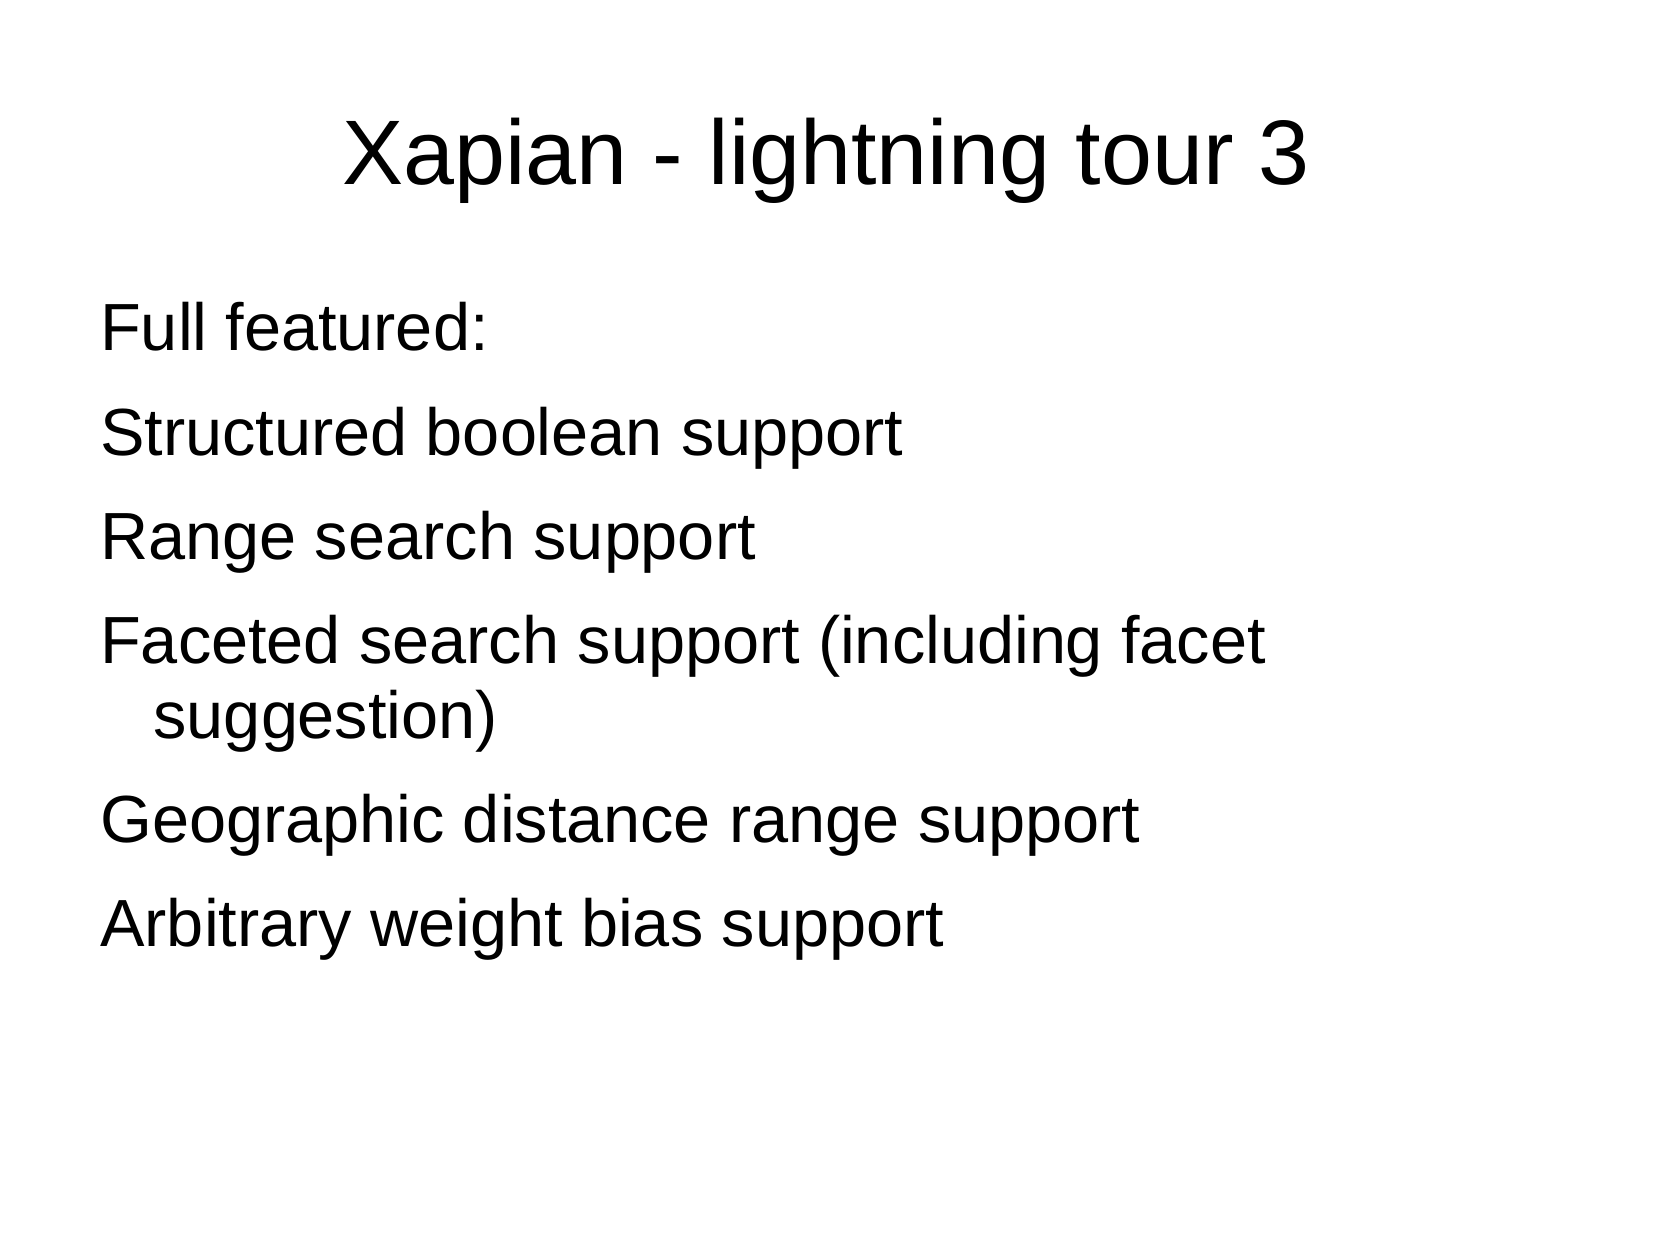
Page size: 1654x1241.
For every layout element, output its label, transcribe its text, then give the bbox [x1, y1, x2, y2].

list Full featured: Structured boolean support Range search support Faceted search support (including facet suggestion) Geographic distance range support Arbitrary weight bias support [82, 290, 1571, 1094]
title Xapian - lightning tour 3 [82, 56, 1571, 250]
